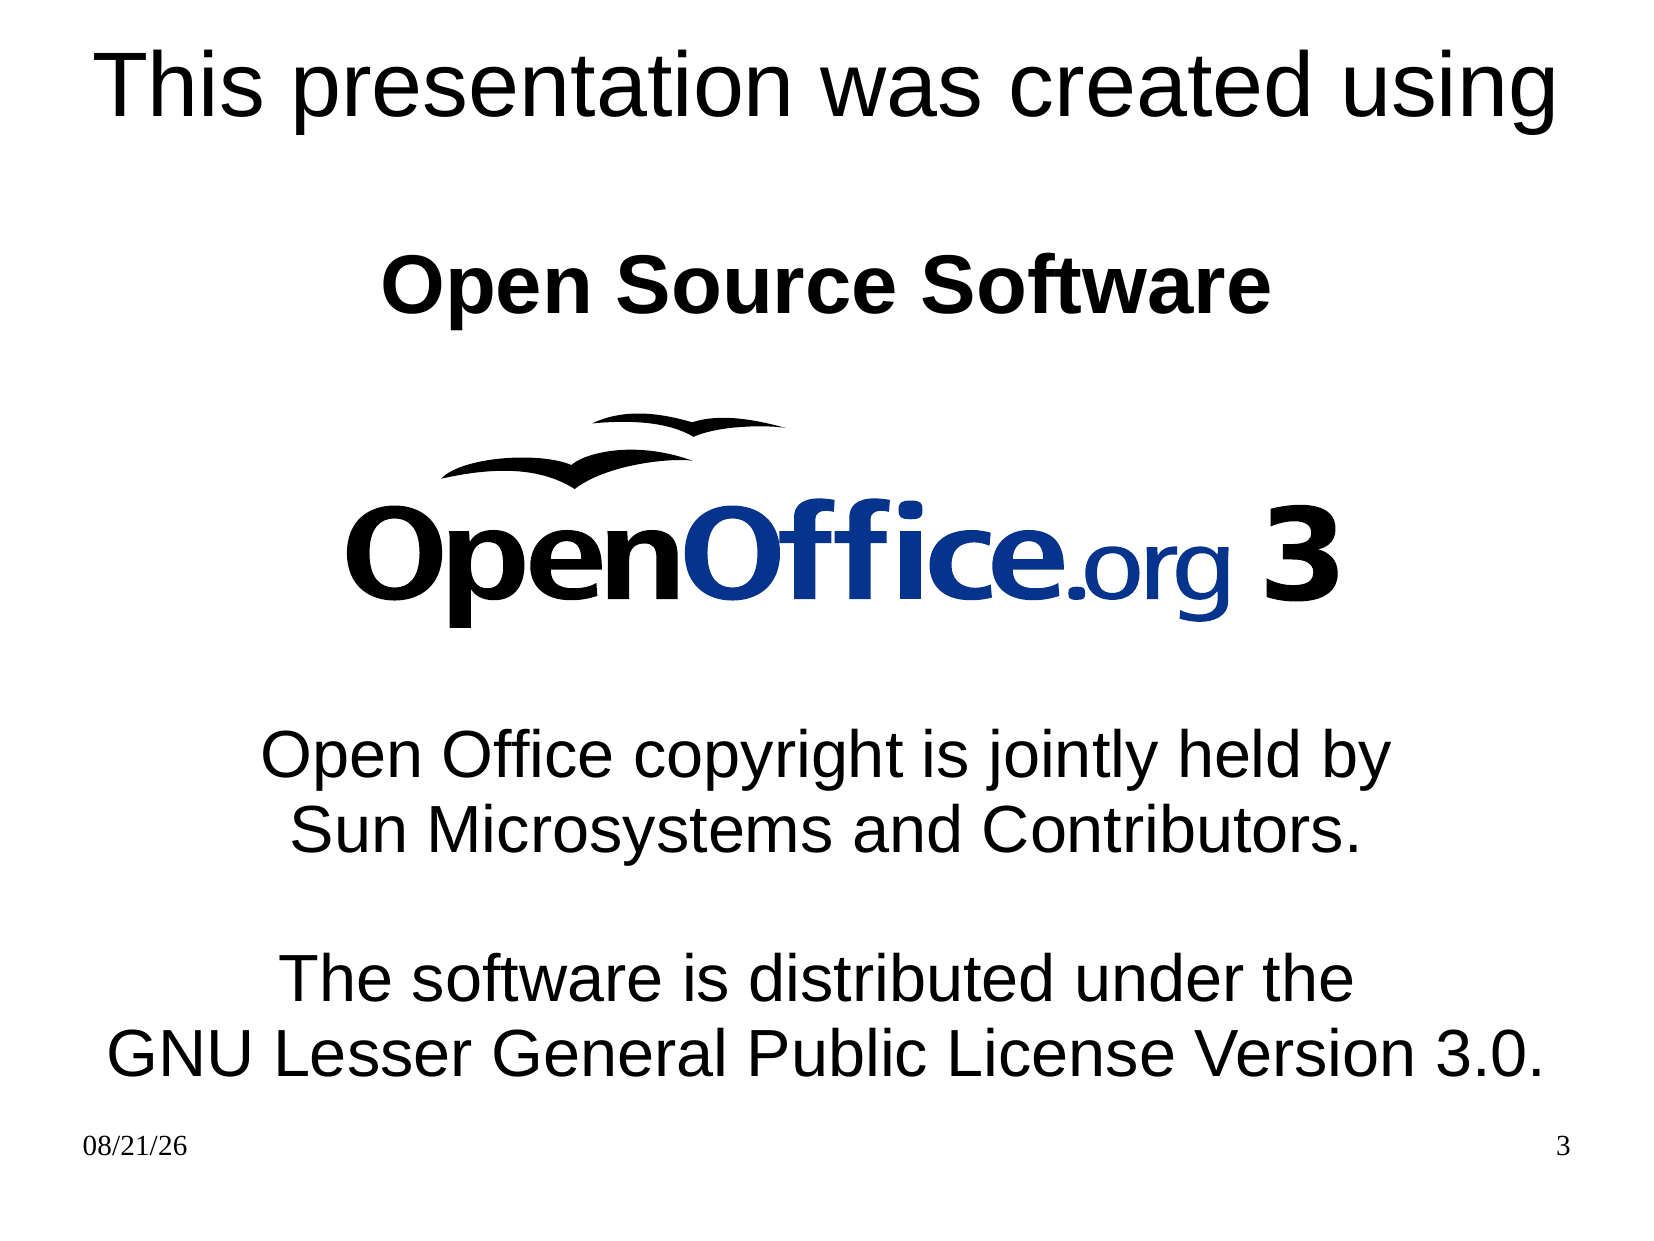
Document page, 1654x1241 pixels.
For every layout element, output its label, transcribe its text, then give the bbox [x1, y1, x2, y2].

picture [346, 413, 1338, 628]
title This presentation was created using Open Source Software [82, 33, 1571, 332]
text_box Open Office copyright is jointly held by Sun Microsystems and Contributors. The software is distributed under the GNU Lesser General Public License Version 3.0. [82, 716, 1571, 1091]
